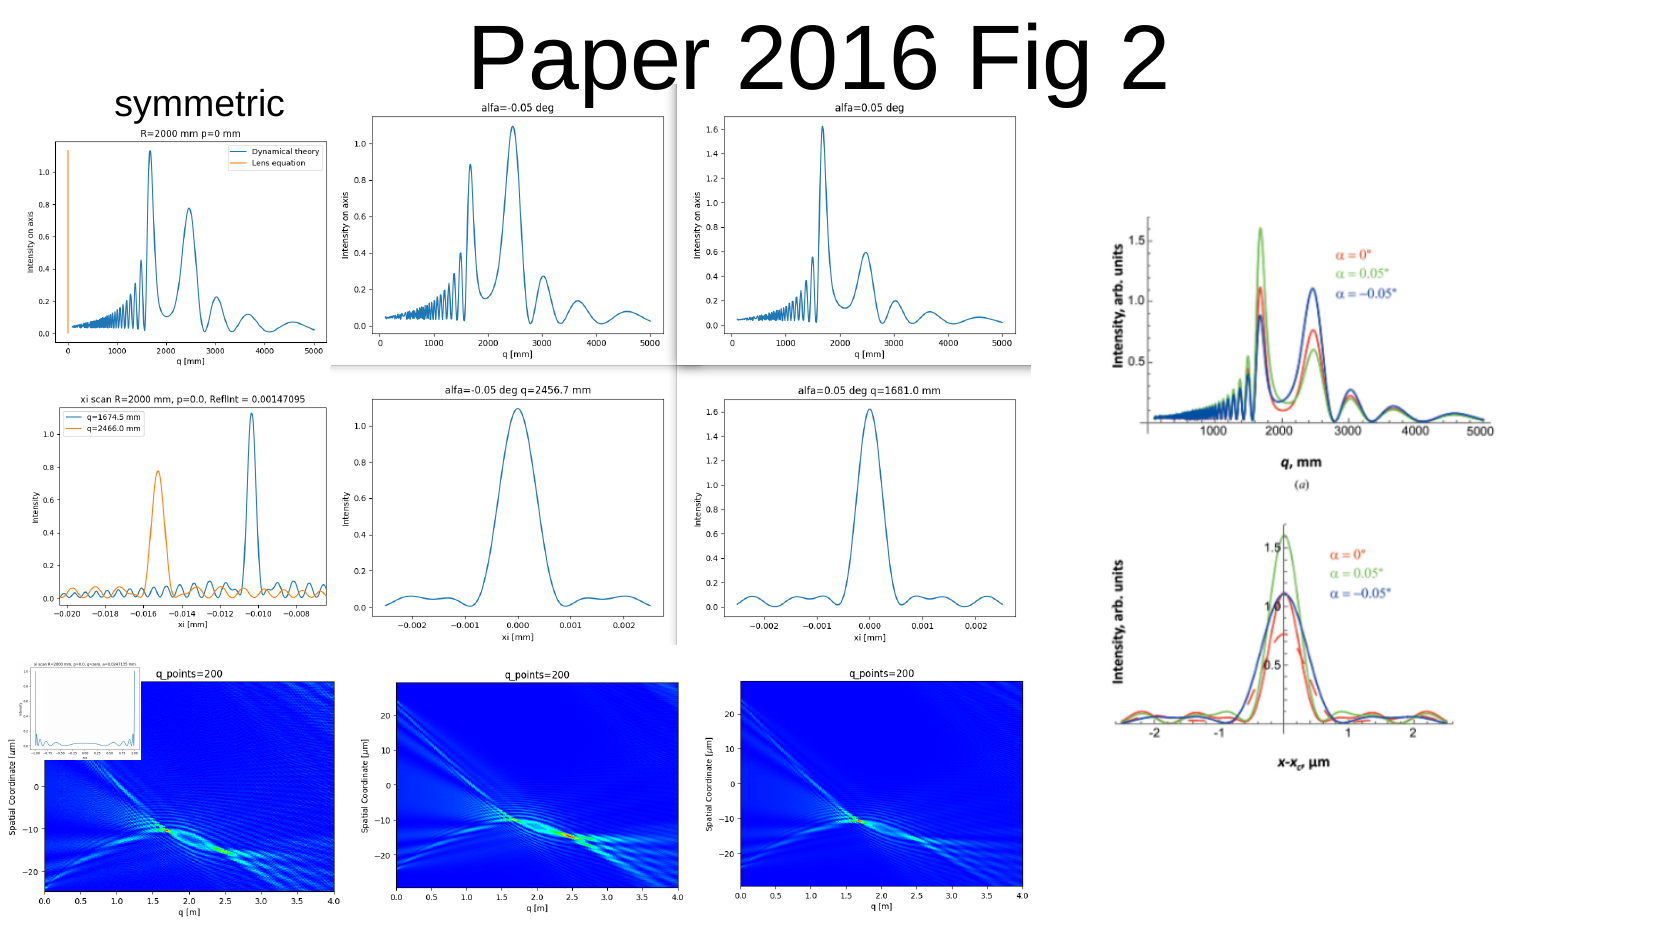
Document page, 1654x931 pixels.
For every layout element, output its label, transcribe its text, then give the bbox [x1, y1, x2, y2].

picture [4, 659, 1036, 927]
text_box symmetric [99, 75, 301, 132]
title Paper 2016 Fig 2 [75, 0, 1564, 136]
picture [1108, 194, 1516, 780]
picture [14, 111, 1031, 646]
